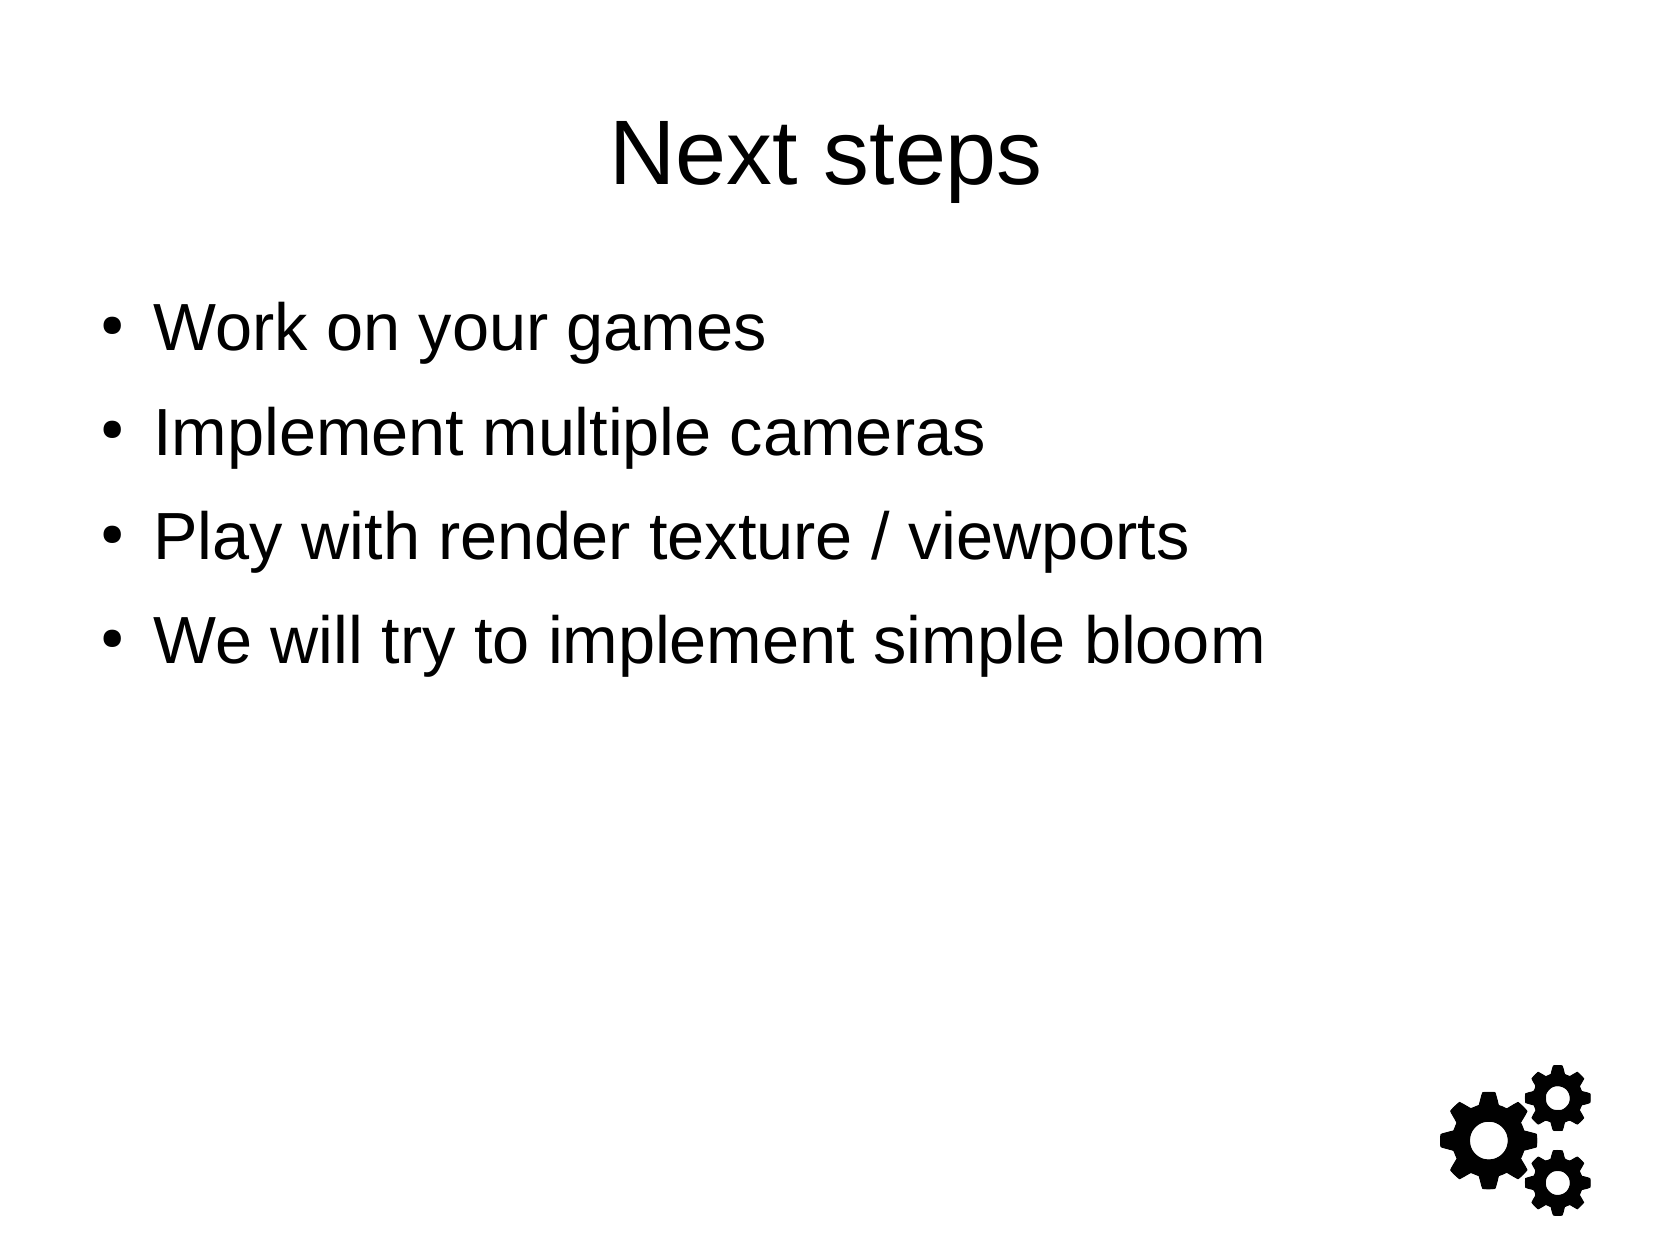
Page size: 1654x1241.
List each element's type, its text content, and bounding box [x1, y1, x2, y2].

list Work on your games Implement multiple cameras Play with render texture / viewports We will try to implement simple bloom [82, 290, 1571, 1010]
picture [1440, 1065, 1591, 1216]
title Next steps [82, 49, 1571, 257]
